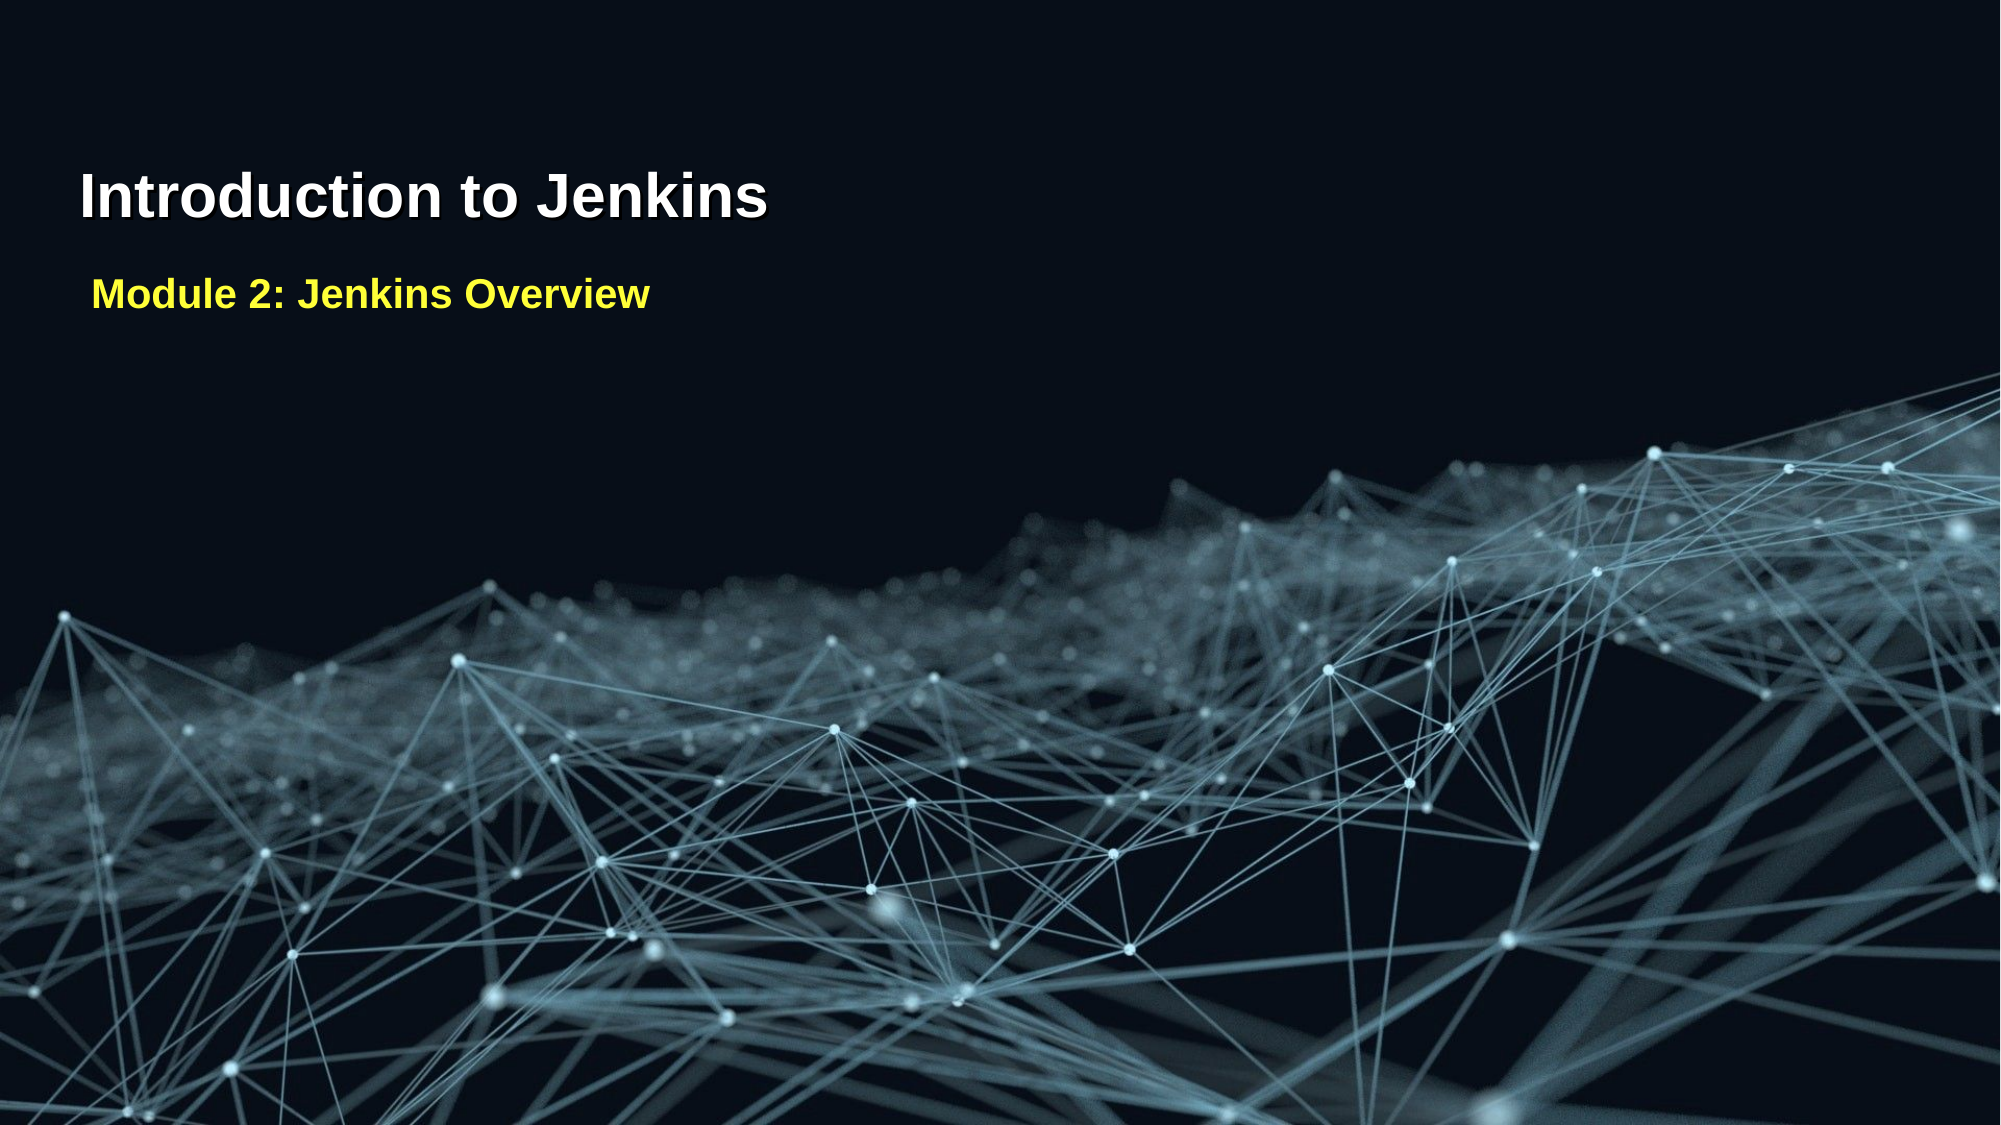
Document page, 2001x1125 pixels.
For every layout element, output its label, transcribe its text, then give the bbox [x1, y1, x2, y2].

text_box Module 2: Jenkins Overview [76, 259, 745, 325]
text_box Introduction to Jenkins [64, 153, 1004, 239]
picture [0, 0, 2001, 1125]
